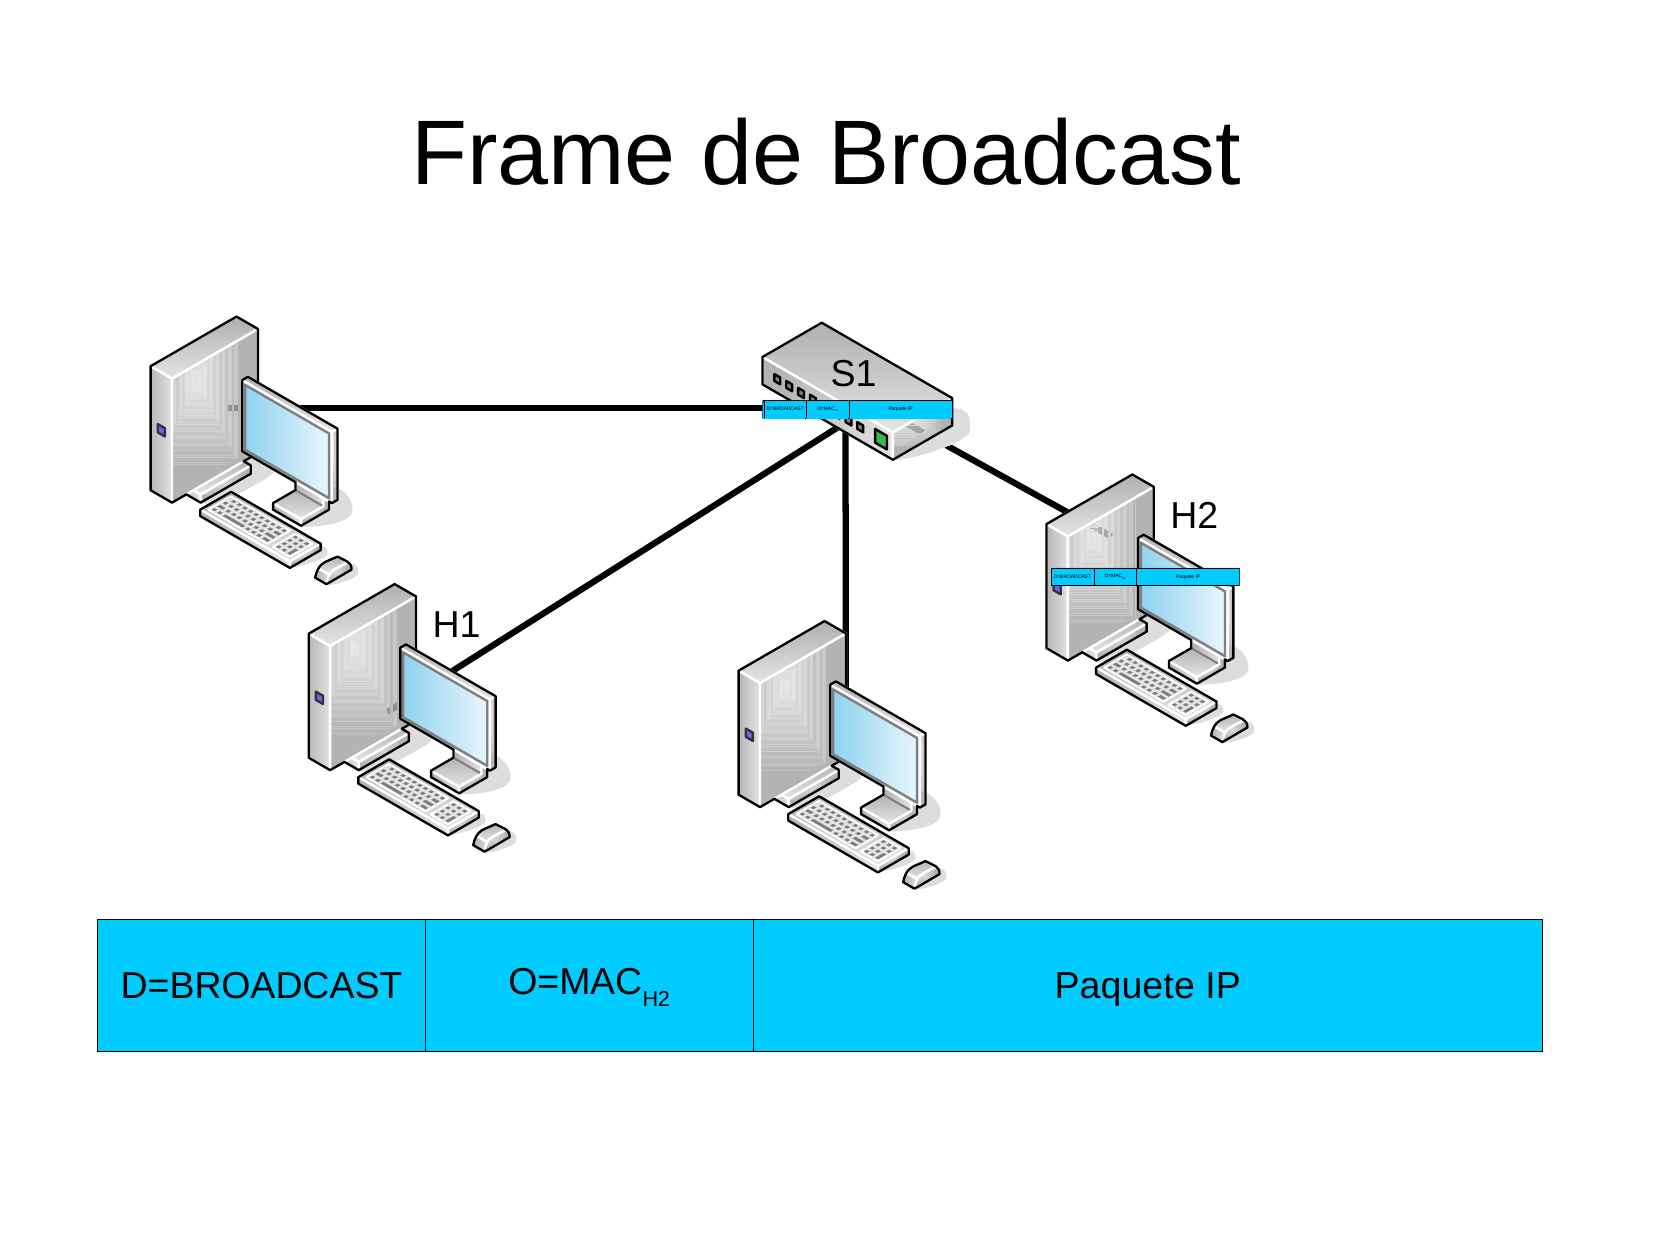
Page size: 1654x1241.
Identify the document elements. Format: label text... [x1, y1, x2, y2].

text_box [827, 419, 950, 457]
text_box [1140, 537, 1195, 567]
text_box [918, 869, 946, 889]
text_box [298, 547, 327, 566]
text_box [887, 851, 915, 870]
text_box [1048, 477, 1152, 658]
text_box [244, 379, 336, 523]
text_box [331, 564, 358, 584]
text_box [360, 762, 477, 833]
title Frame de Broadcast [82, 49, 1571, 257]
text_box [317, 559, 350, 582]
text_box [152, 319, 256, 500]
text_box [1227, 722, 1253, 742]
text_box [897, 408, 970, 460]
text_box H1 [417, 596, 496, 654]
text_box [457, 814, 485, 833]
text_box [894, 367, 950, 400]
text_box D=BROADCAST [97, 919, 425, 1052]
text_box [740, 623, 844, 805]
text_box [310, 586, 414, 768]
text_box [364, 726, 431, 770]
text_box [1213, 717, 1245, 740]
text_box [1201, 647, 1248, 684]
text_box [1098, 652, 1215, 723]
text_box [489, 832, 516, 852]
text_box [790, 799, 907, 870]
text_box O=MACH2 [425, 919, 753, 1052]
text_box Paquete IP [753, 919, 1543, 1052]
text_box [202, 494, 319, 565]
text_box [1140, 586, 1232, 681]
text_box [476, 826, 508, 850]
text_box [764, 325, 854, 400]
text_box [793, 763, 861, 807]
text_box [1100, 617, 1169, 661]
text_box H2 [1155, 486, 1234, 544]
text_box S1 [815, 344, 894, 400]
text_box [305, 490, 352, 526]
text_box [205, 459, 273, 503]
text_box [1193, 705, 1223, 724]
text_box [463, 757, 510, 794]
text_box [832, 684, 924, 828]
text_box [892, 794, 940, 831]
text_box [402, 647, 494, 791]
text_box [905, 863, 938, 886]
